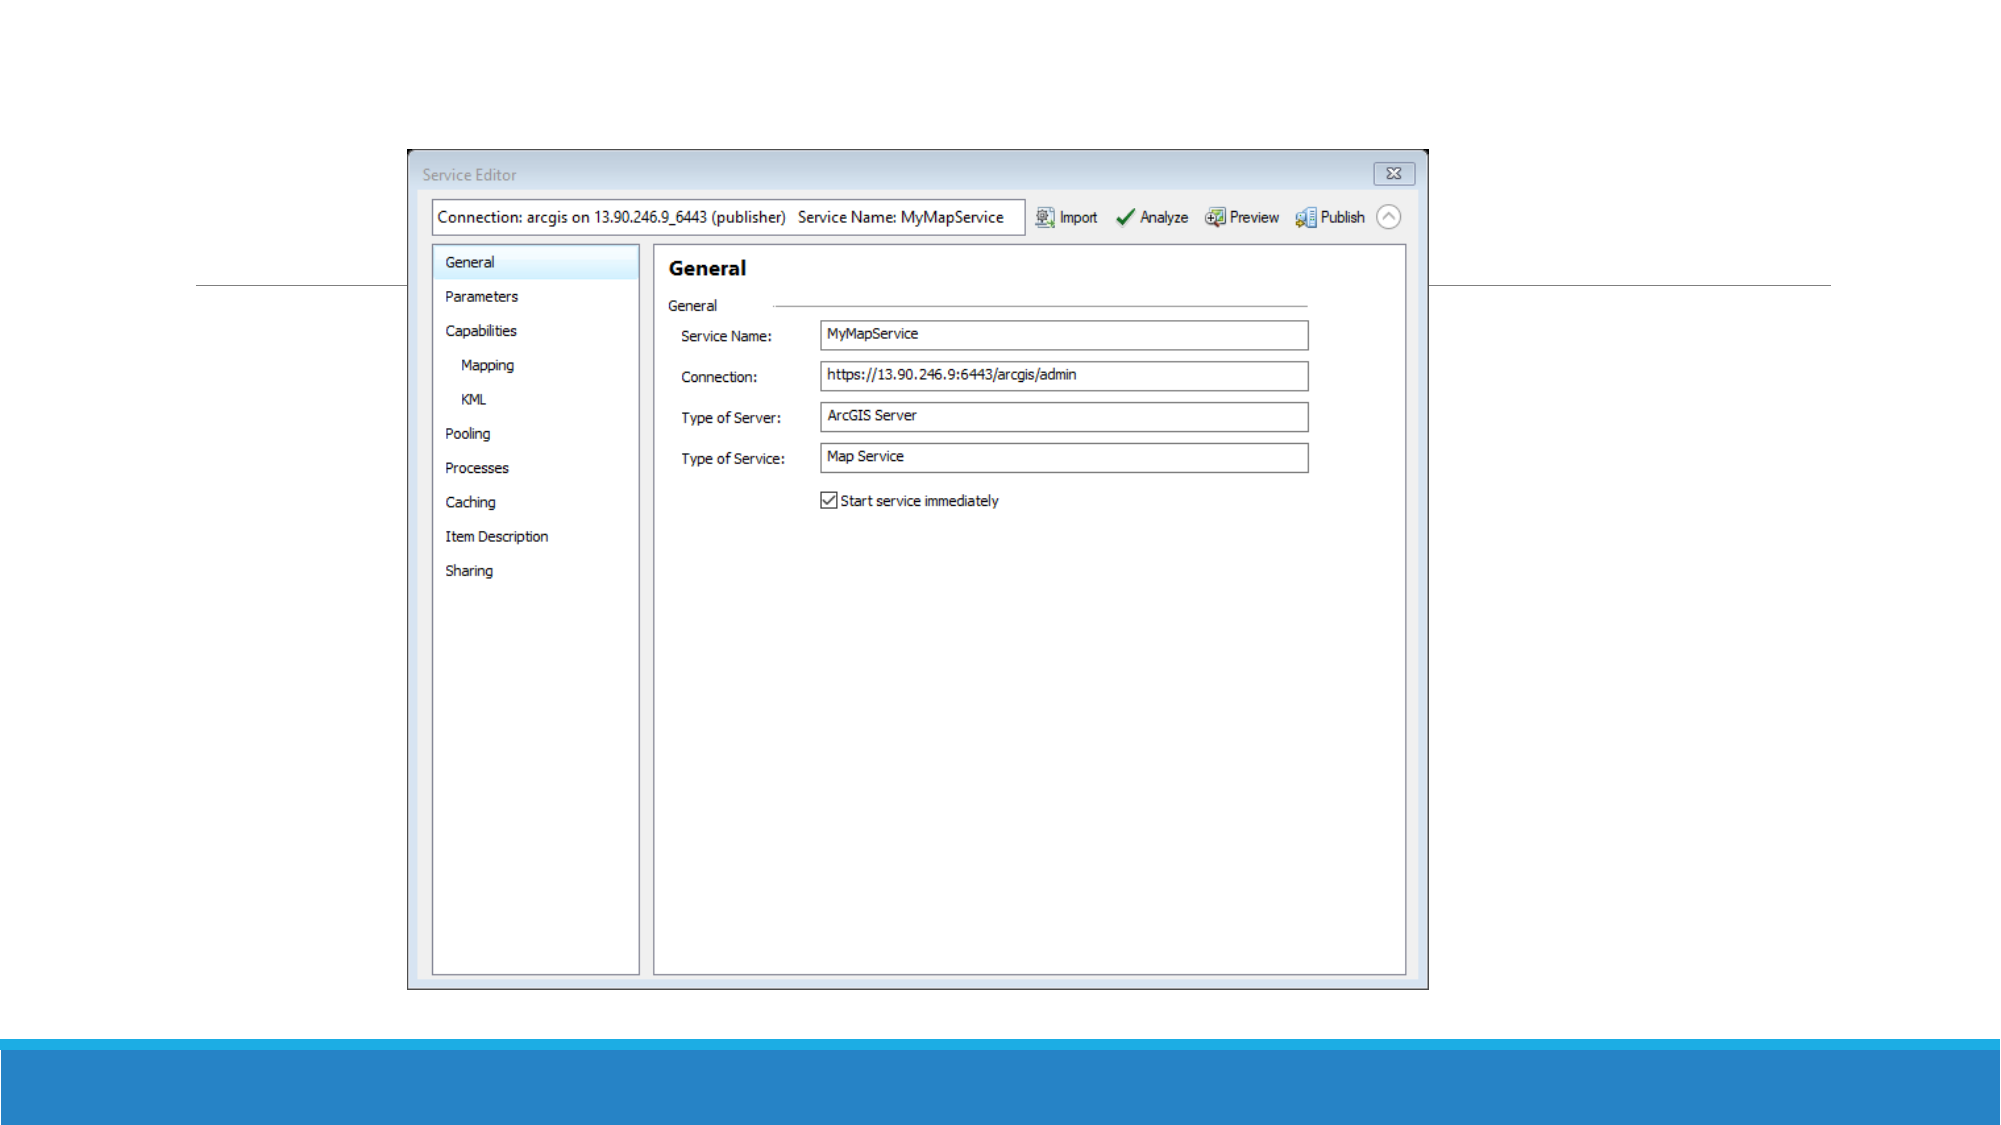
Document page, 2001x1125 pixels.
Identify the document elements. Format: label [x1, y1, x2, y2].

picture [407, 149, 1429, 990]
